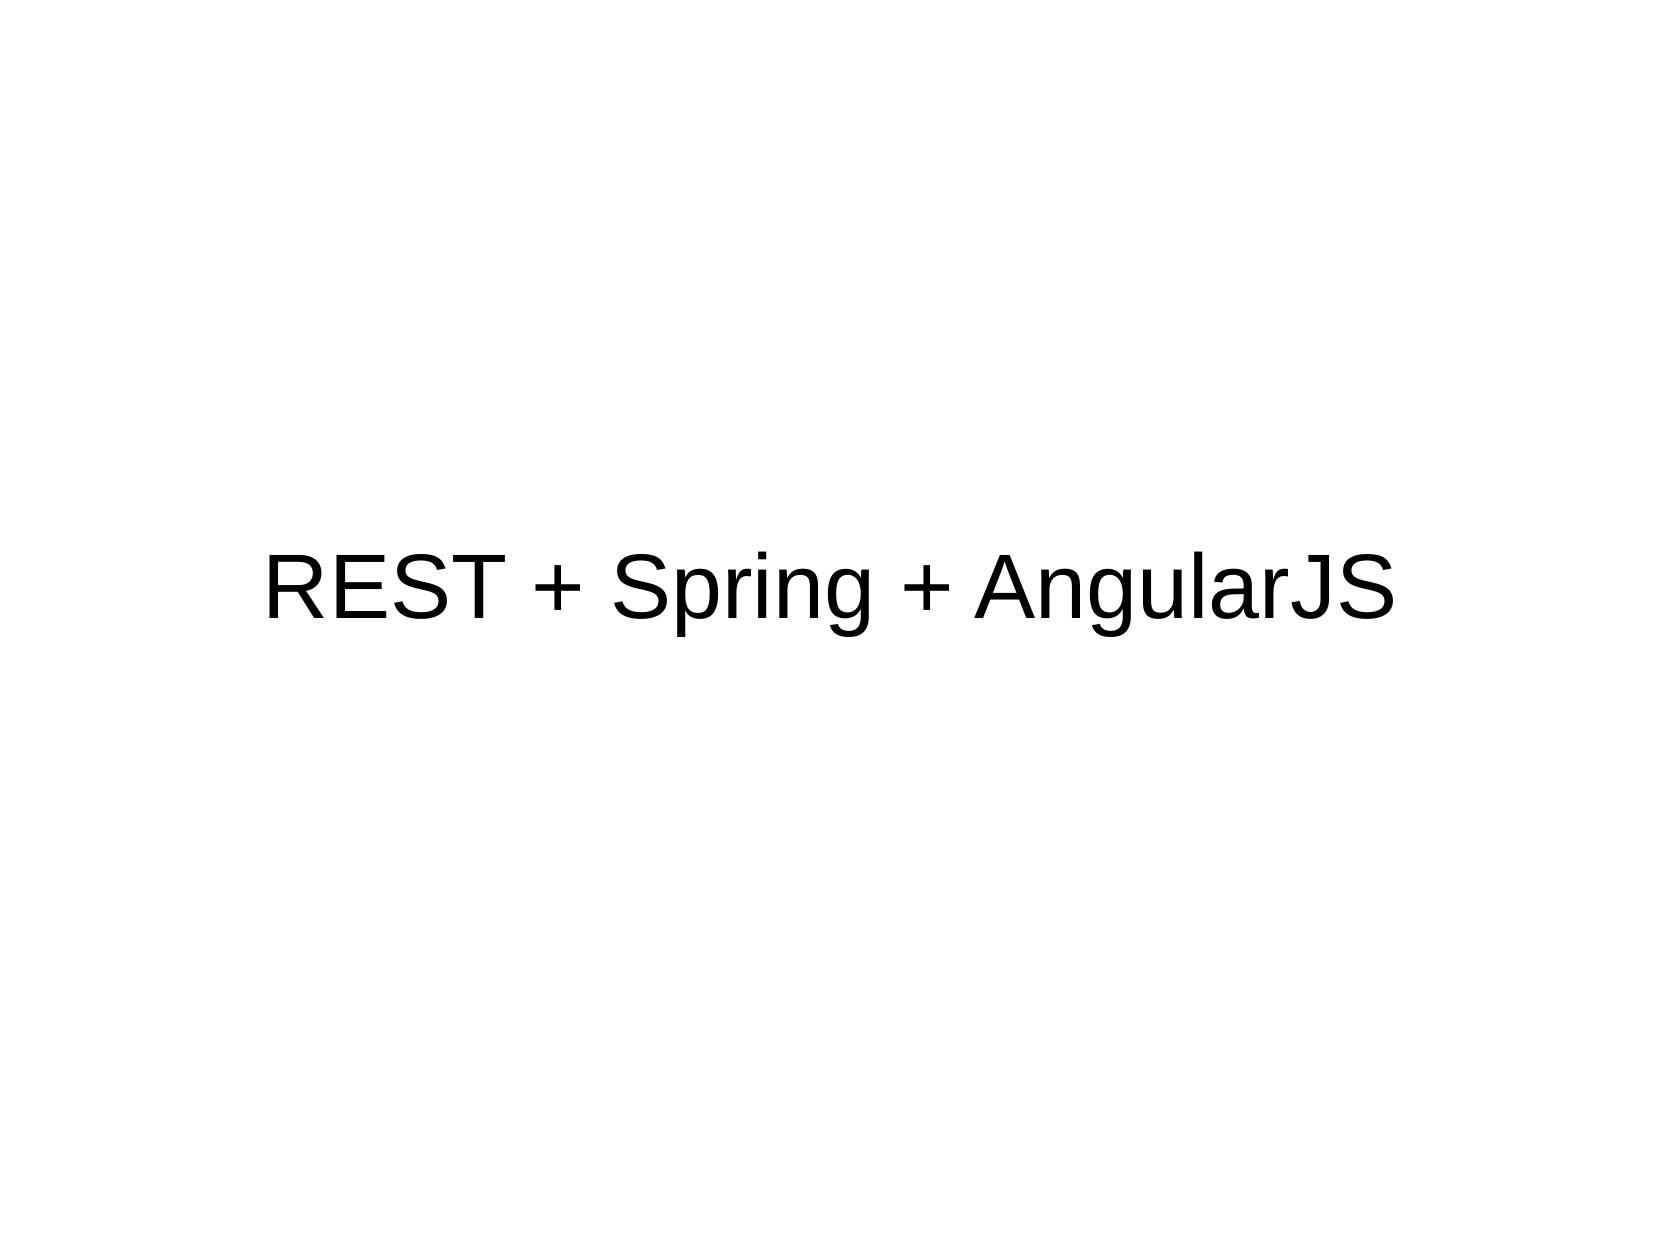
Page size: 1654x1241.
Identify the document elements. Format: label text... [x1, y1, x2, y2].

title REST + Spring + AngularJS [86, 482, 1576, 691]
